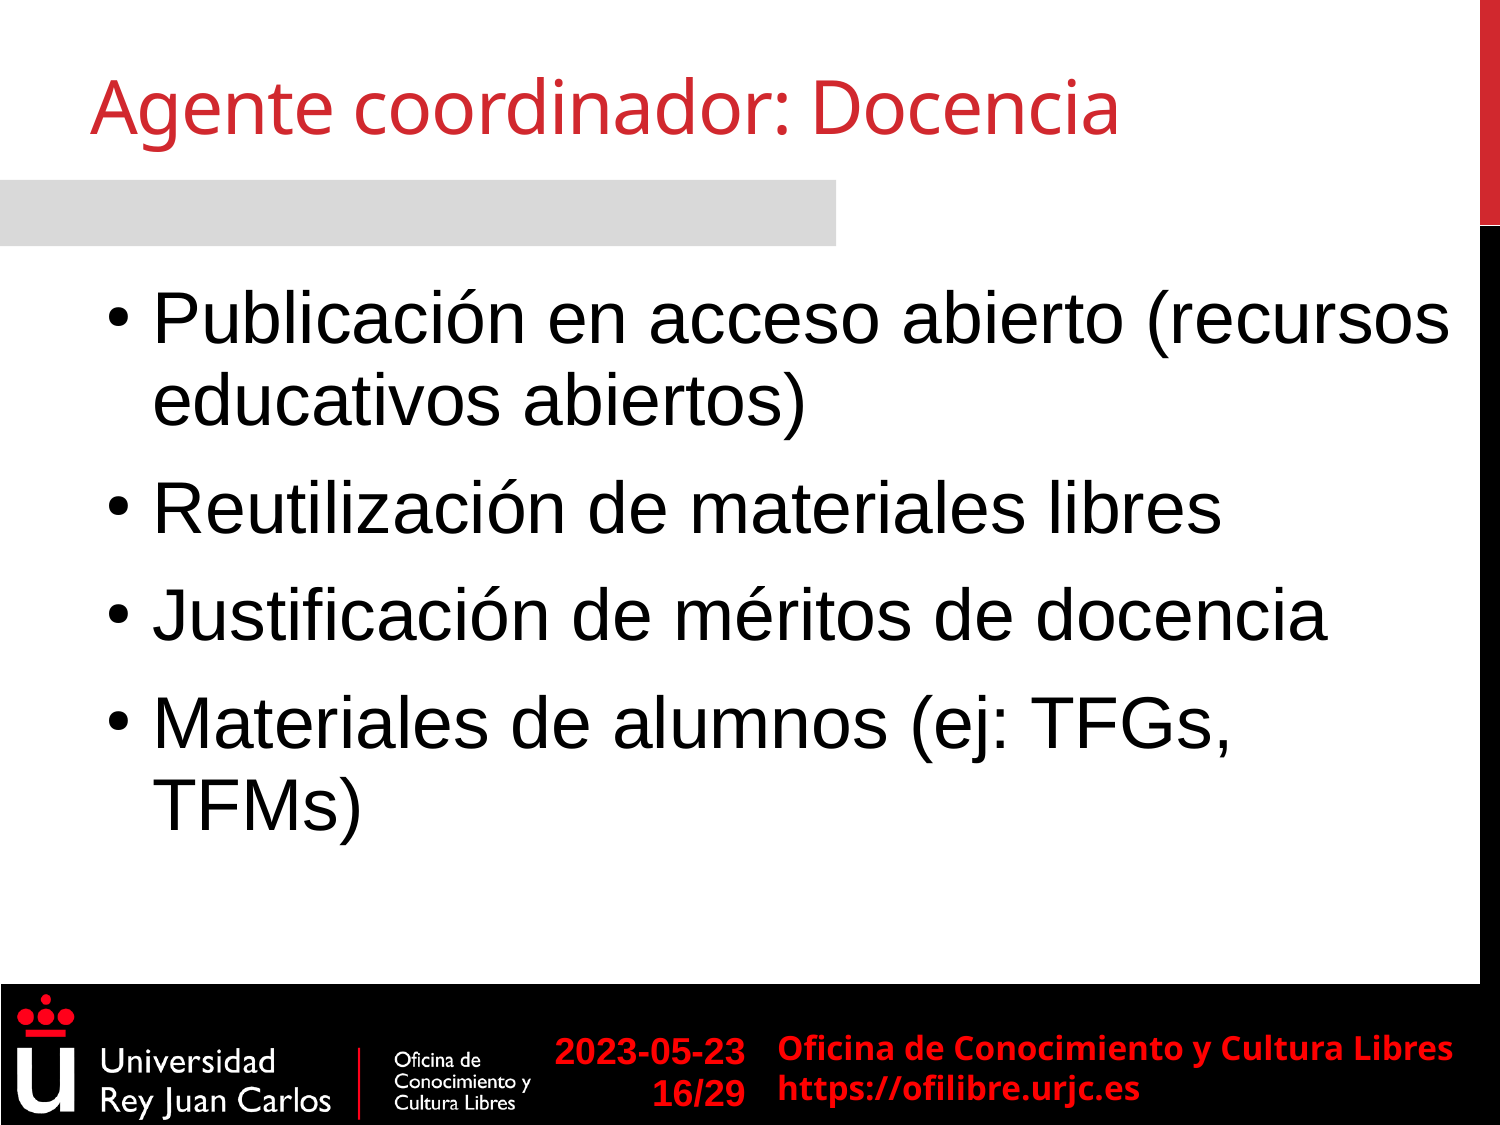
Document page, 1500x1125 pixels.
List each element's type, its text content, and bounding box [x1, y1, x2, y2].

list Publicación en acceso abierto (recursos educativos abiertos) Reutilización de materiales libres Justificación de méritos de docencia Materiales de alumnos (ej: TFGs, TFMs) [75, 270, 1471, 856]
picture [17, 994, 531, 1120]
text_box Agente coordinador: Docencia [0, 17, 1326, 165]
